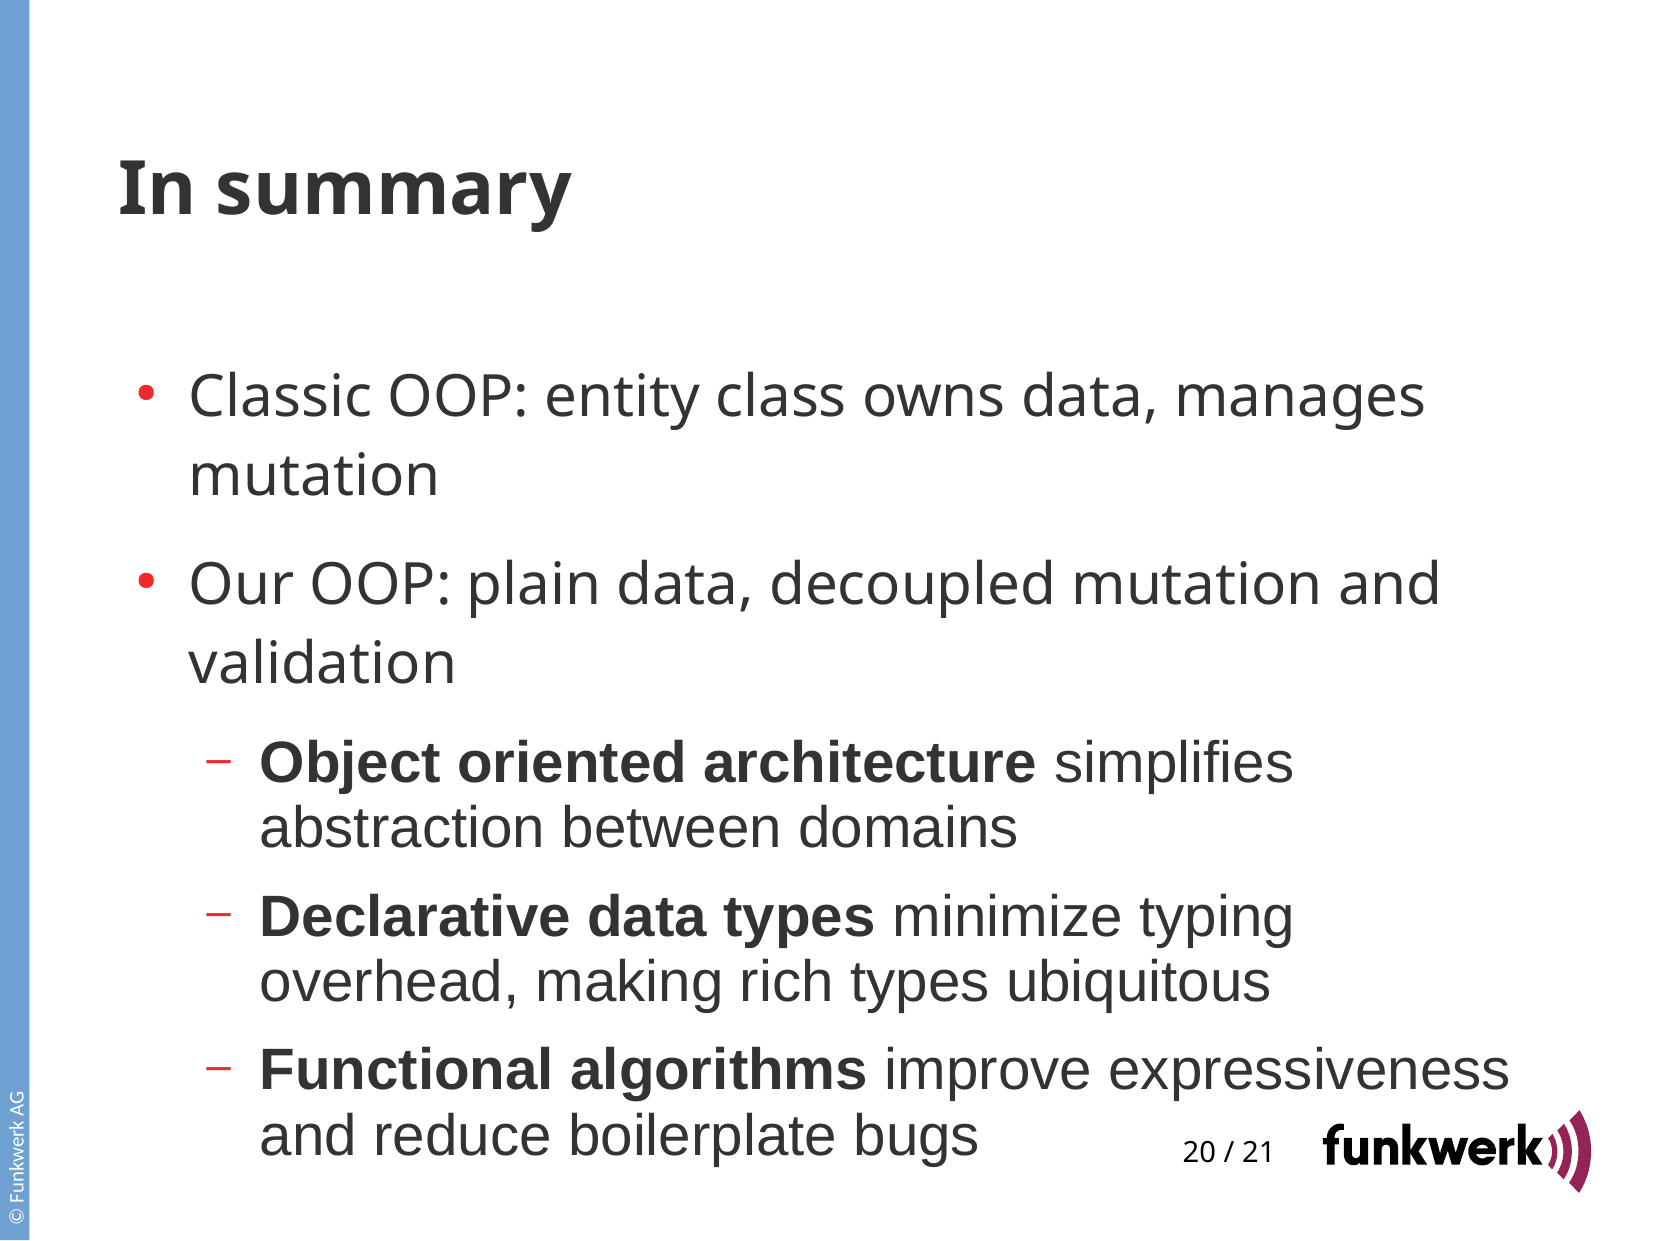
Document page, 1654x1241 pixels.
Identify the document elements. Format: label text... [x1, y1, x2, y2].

list Classic OOP: entity class owns data, manages mutation Our OOP: plain data, decoupled mutation and validation Object oriented architecture simplifies abstraction between domains Declarative data types minimize typing overhead, making rich types ubiquitous Functional algorithms improve expressiveness and reduce boilerplate bugs [118, 354, 1536, 1074]
title In summary [118, 49, 1571, 237]
